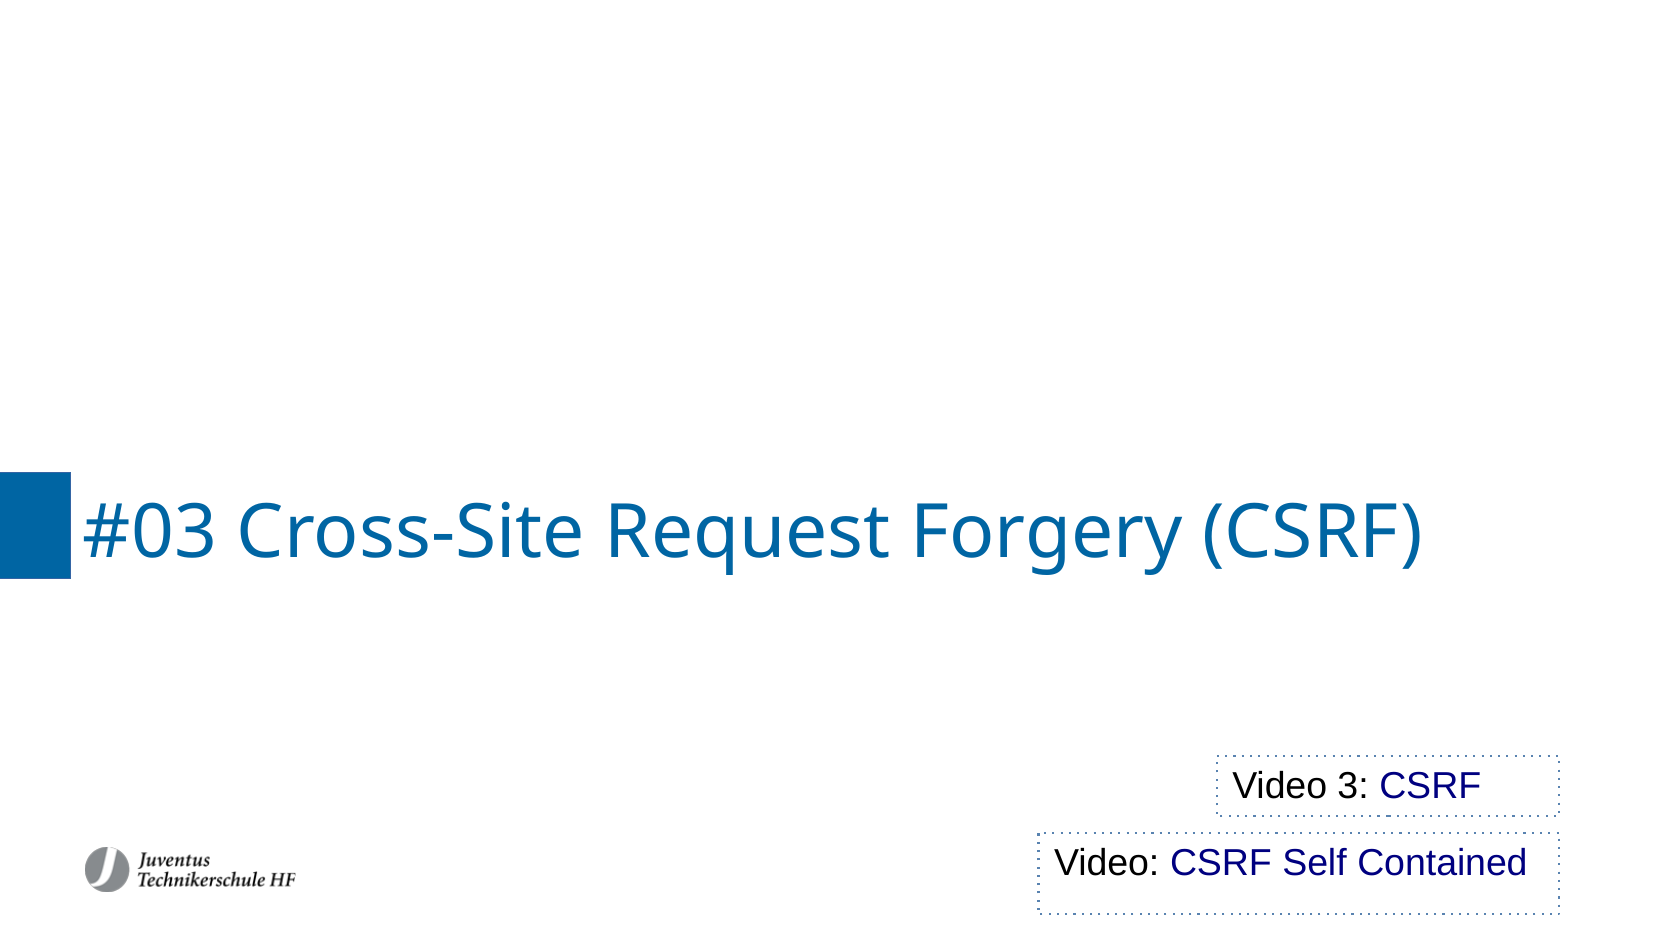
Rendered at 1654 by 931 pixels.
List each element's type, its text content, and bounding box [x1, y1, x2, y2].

picture [85, 847, 296, 892]
text_box Video 3: CSRF [1216, 756, 1560, 817]
text_box Video: CSRF Self Contained [1038, 832, 1559, 915]
title #03 Cross-Site Request Forgery (CSRF) [82, 450, 1571, 606]
